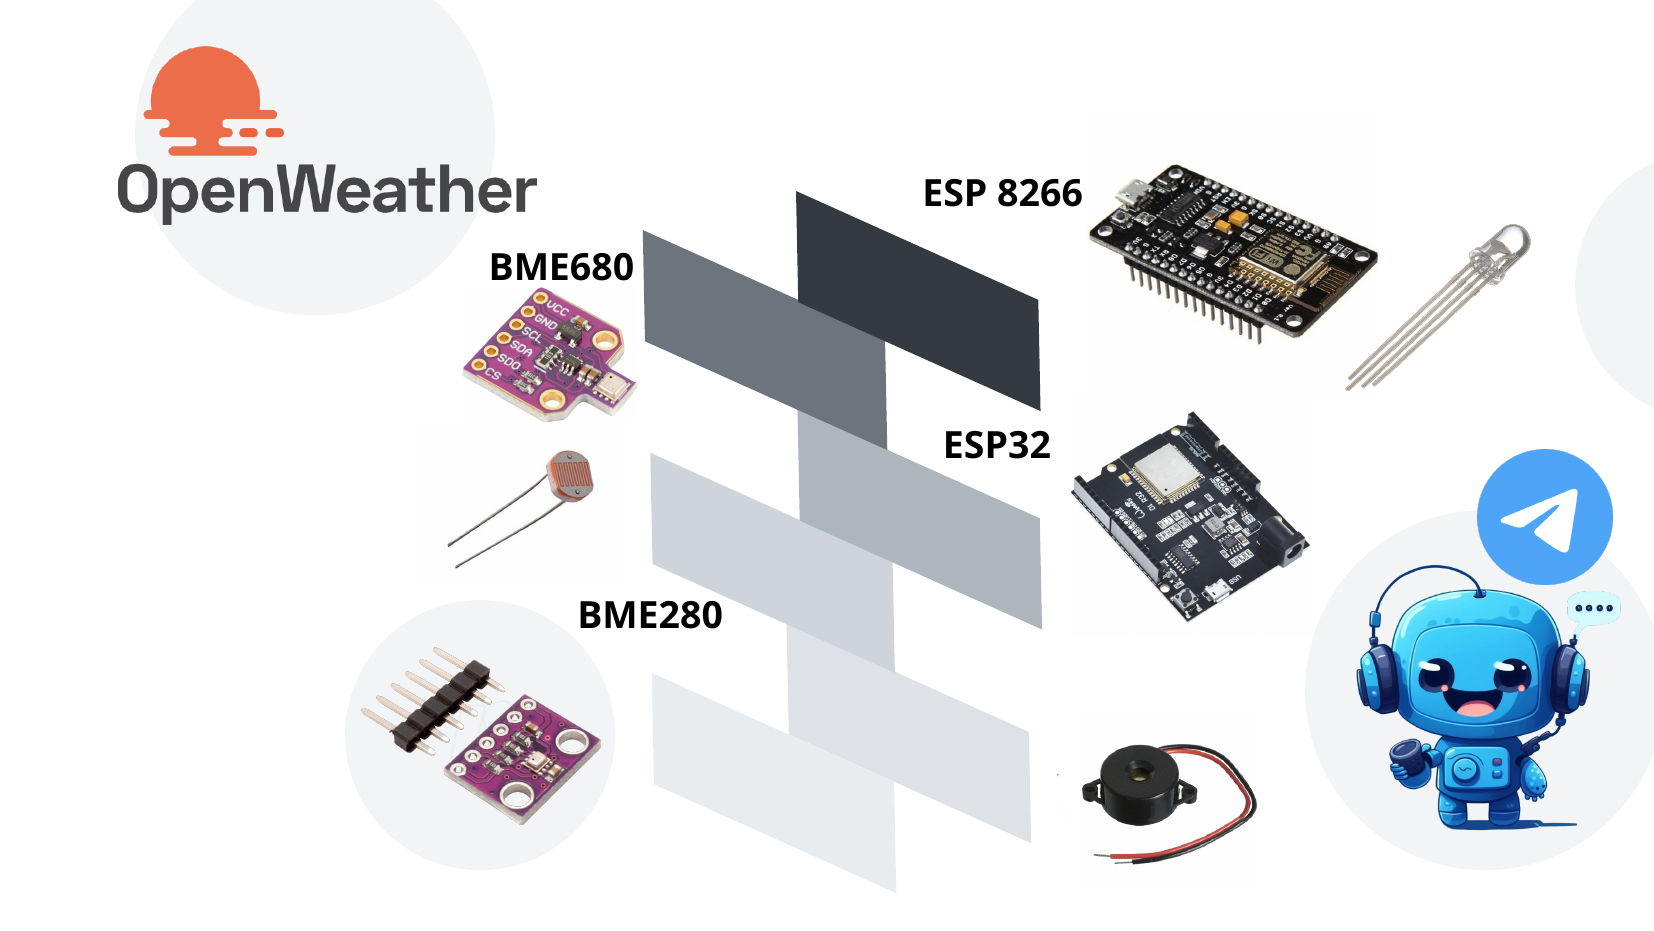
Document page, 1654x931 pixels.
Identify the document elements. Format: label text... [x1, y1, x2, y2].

picture [1057, 112, 1654, 901]
text_box BME280 [562, 581, 893, 648]
picture [118, 46, 537, 226]
picture [412, 300, 638, 582]
text_box ESP32 [735, 410, 1066, 477]
text_box BME680 [319, 233, 650, 300]
picture [361, 647, 601, 826]
text_box ESP 8266 [907, 159, 1087, 226]
